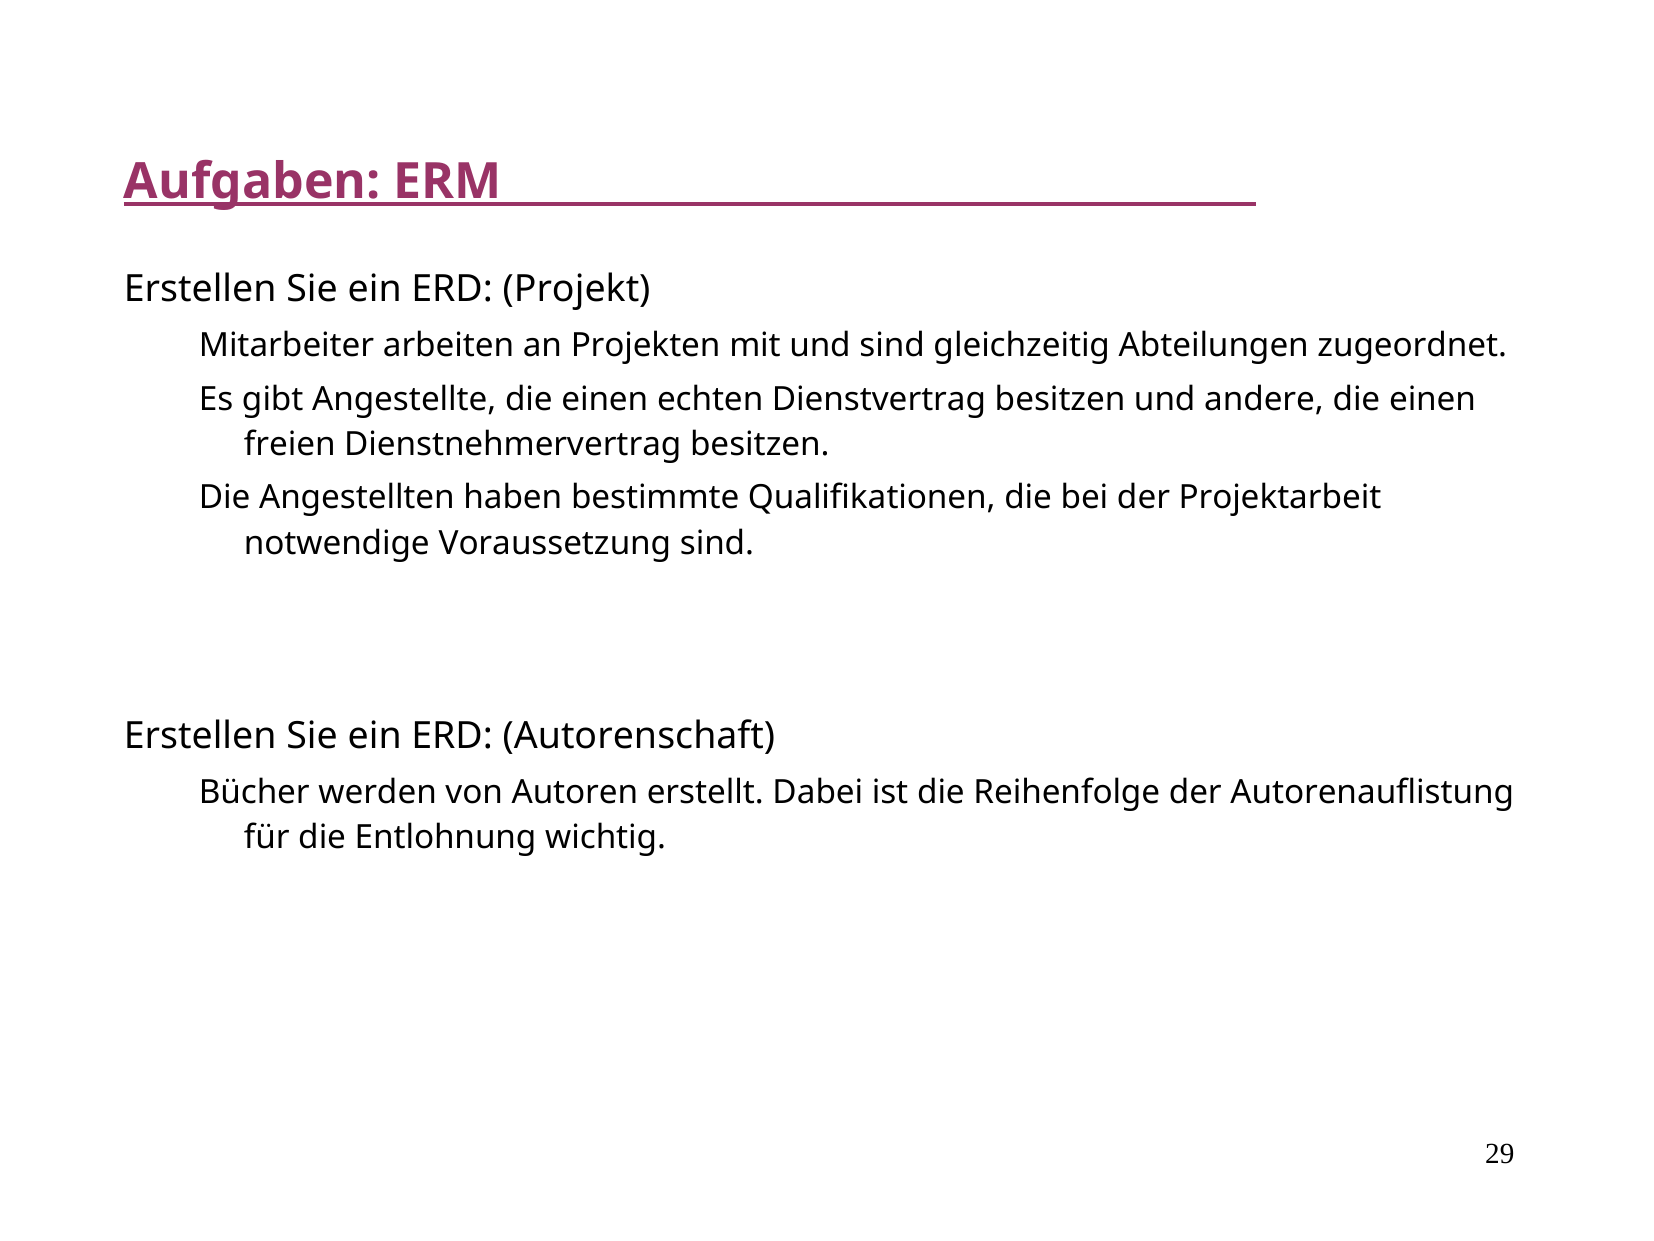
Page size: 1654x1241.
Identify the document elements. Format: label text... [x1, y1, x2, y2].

list Erstellen Sie ein ERD: (Projekt) Mitarbeiter arbeiten an Projekten mit und sind gleichzeitig Abteilungen zugeordnet. Es gibt Angestellte, die einen echten Dienstvertrag besitzen und andere, die einen freien Dienstnehmervertrag besitzen. Die Angestellten haben bestimmte Qualifikationen, die bei der Projektarbeit notwendige Voraussetzung sind. Erstellen Sie ein ERD: (Autorenschaft) Bücher werden von Autoren erstellt. Dabei ist die Reihenfolge der Autorenauflistung für die Entlohnung wichtig. [124, 261, 1530, 1088]
title Aufgaben: ERM [124, 117, 1530, 241]
